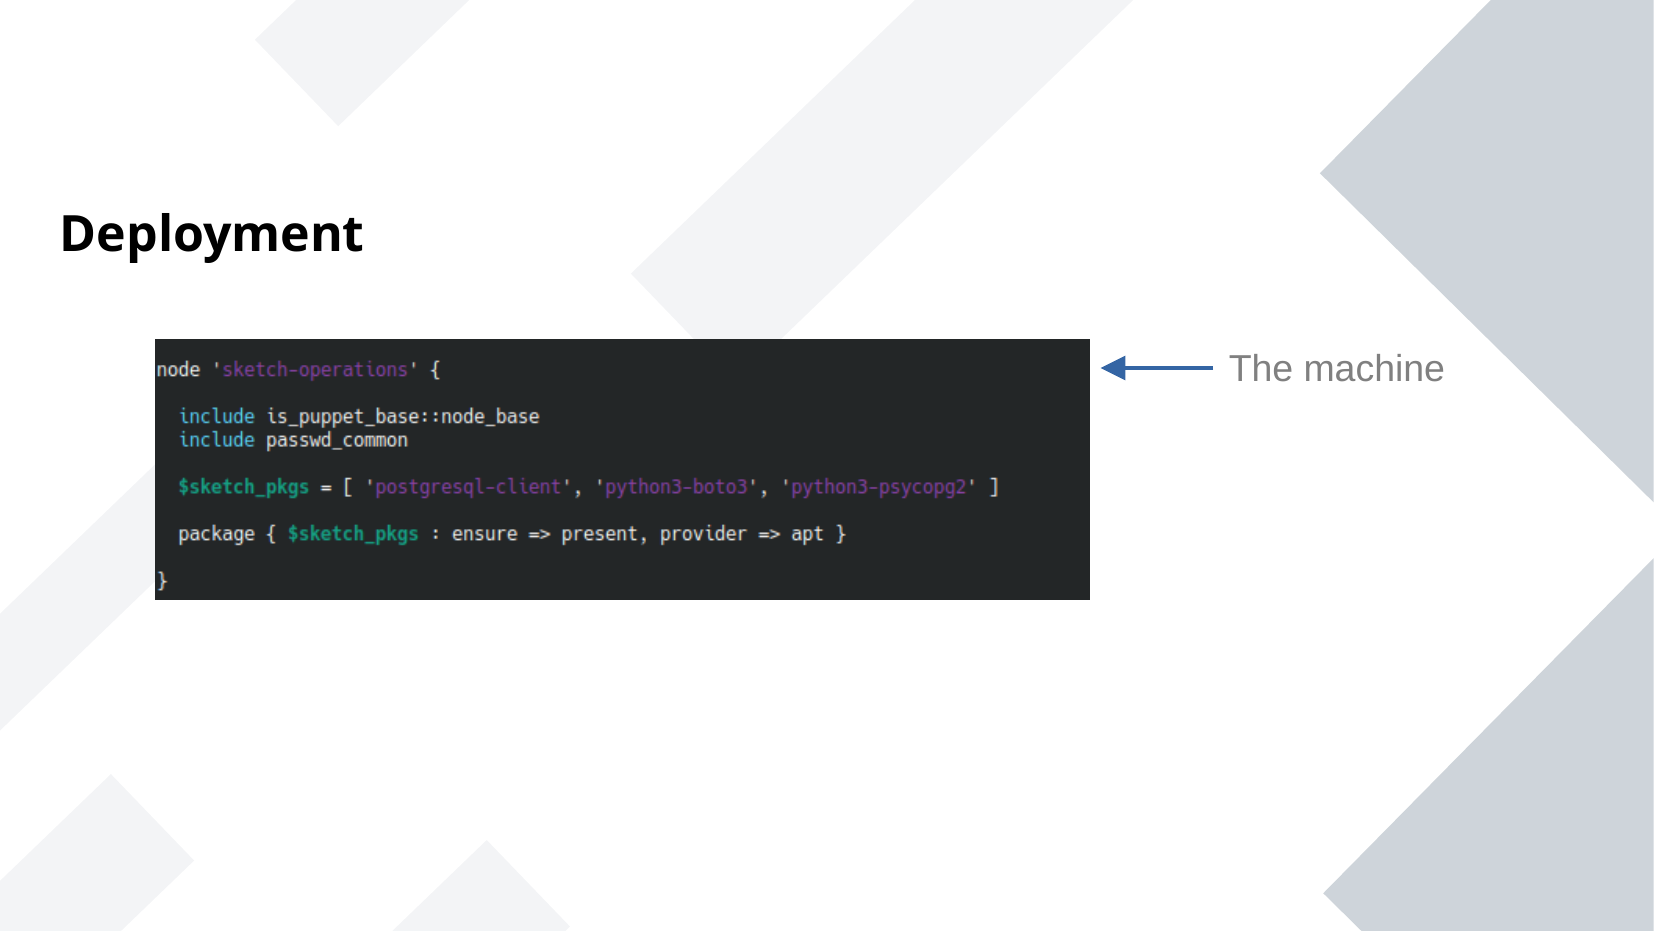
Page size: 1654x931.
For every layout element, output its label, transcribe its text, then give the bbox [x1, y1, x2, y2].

picture [155, 339, 1090, 601]
text_box The machine [1213, 340, 1475, 408]
text_box Deployment [44, 193, 1013, 301]
